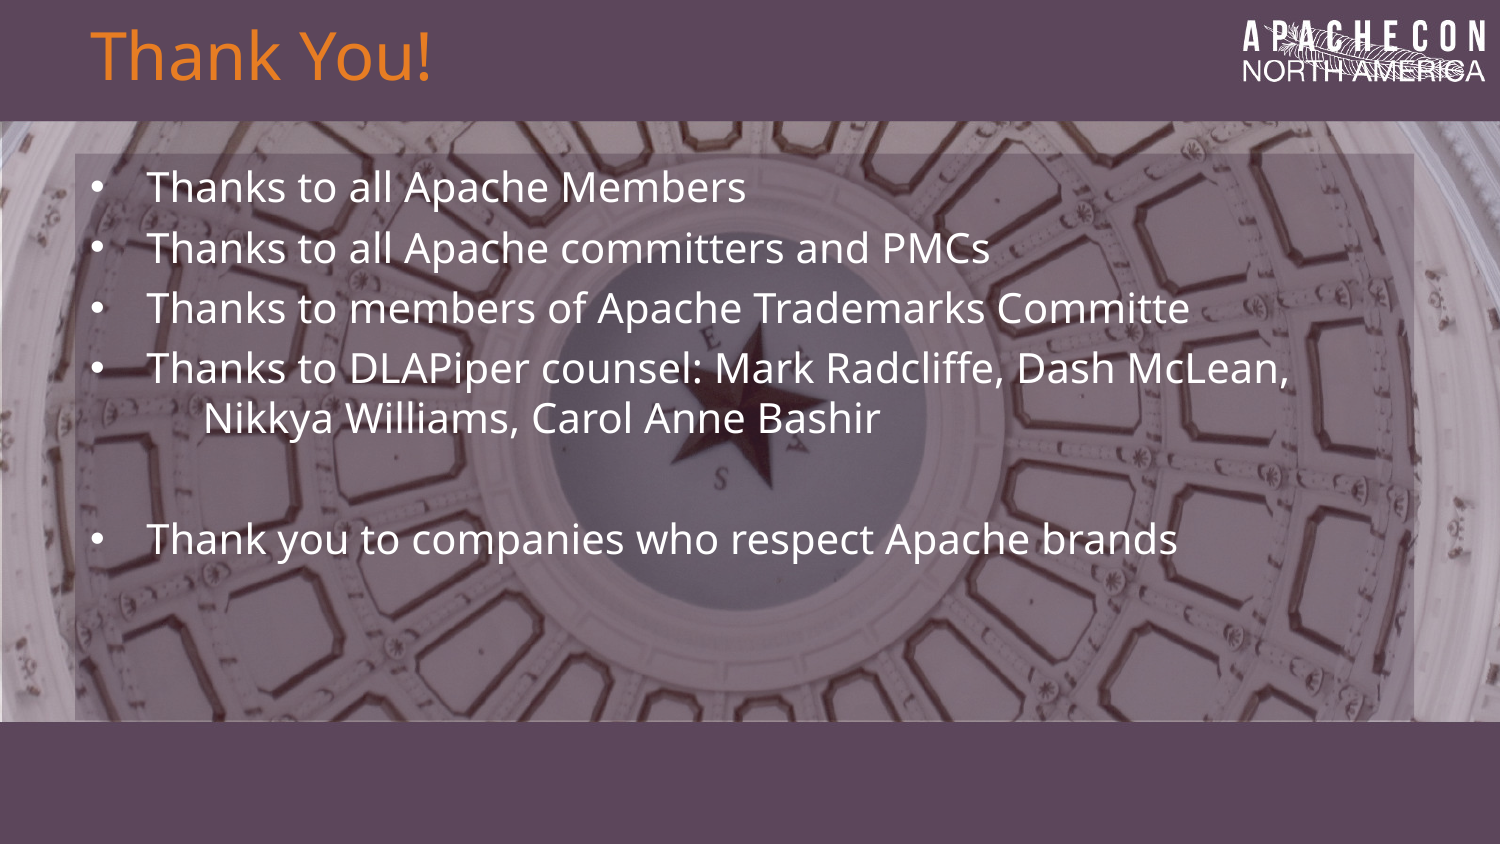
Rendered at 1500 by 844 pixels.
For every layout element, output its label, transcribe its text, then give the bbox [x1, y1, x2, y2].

picture [0, 0, 1500, 844]
text_box Thank You! [75, 6, 1116, 107]
text_box Thanks to all Apache Members Thanks to all Apache committers and PMCs Thanks to members of Apache Trademarks Committe Thanks to DLAPiper counsel: Mark Radcliffe, Dash McLean, Nikkya Williams, Carol Anne Bashir Thank you to companies who respect Apache brands [75, 153, 1415, 721]
